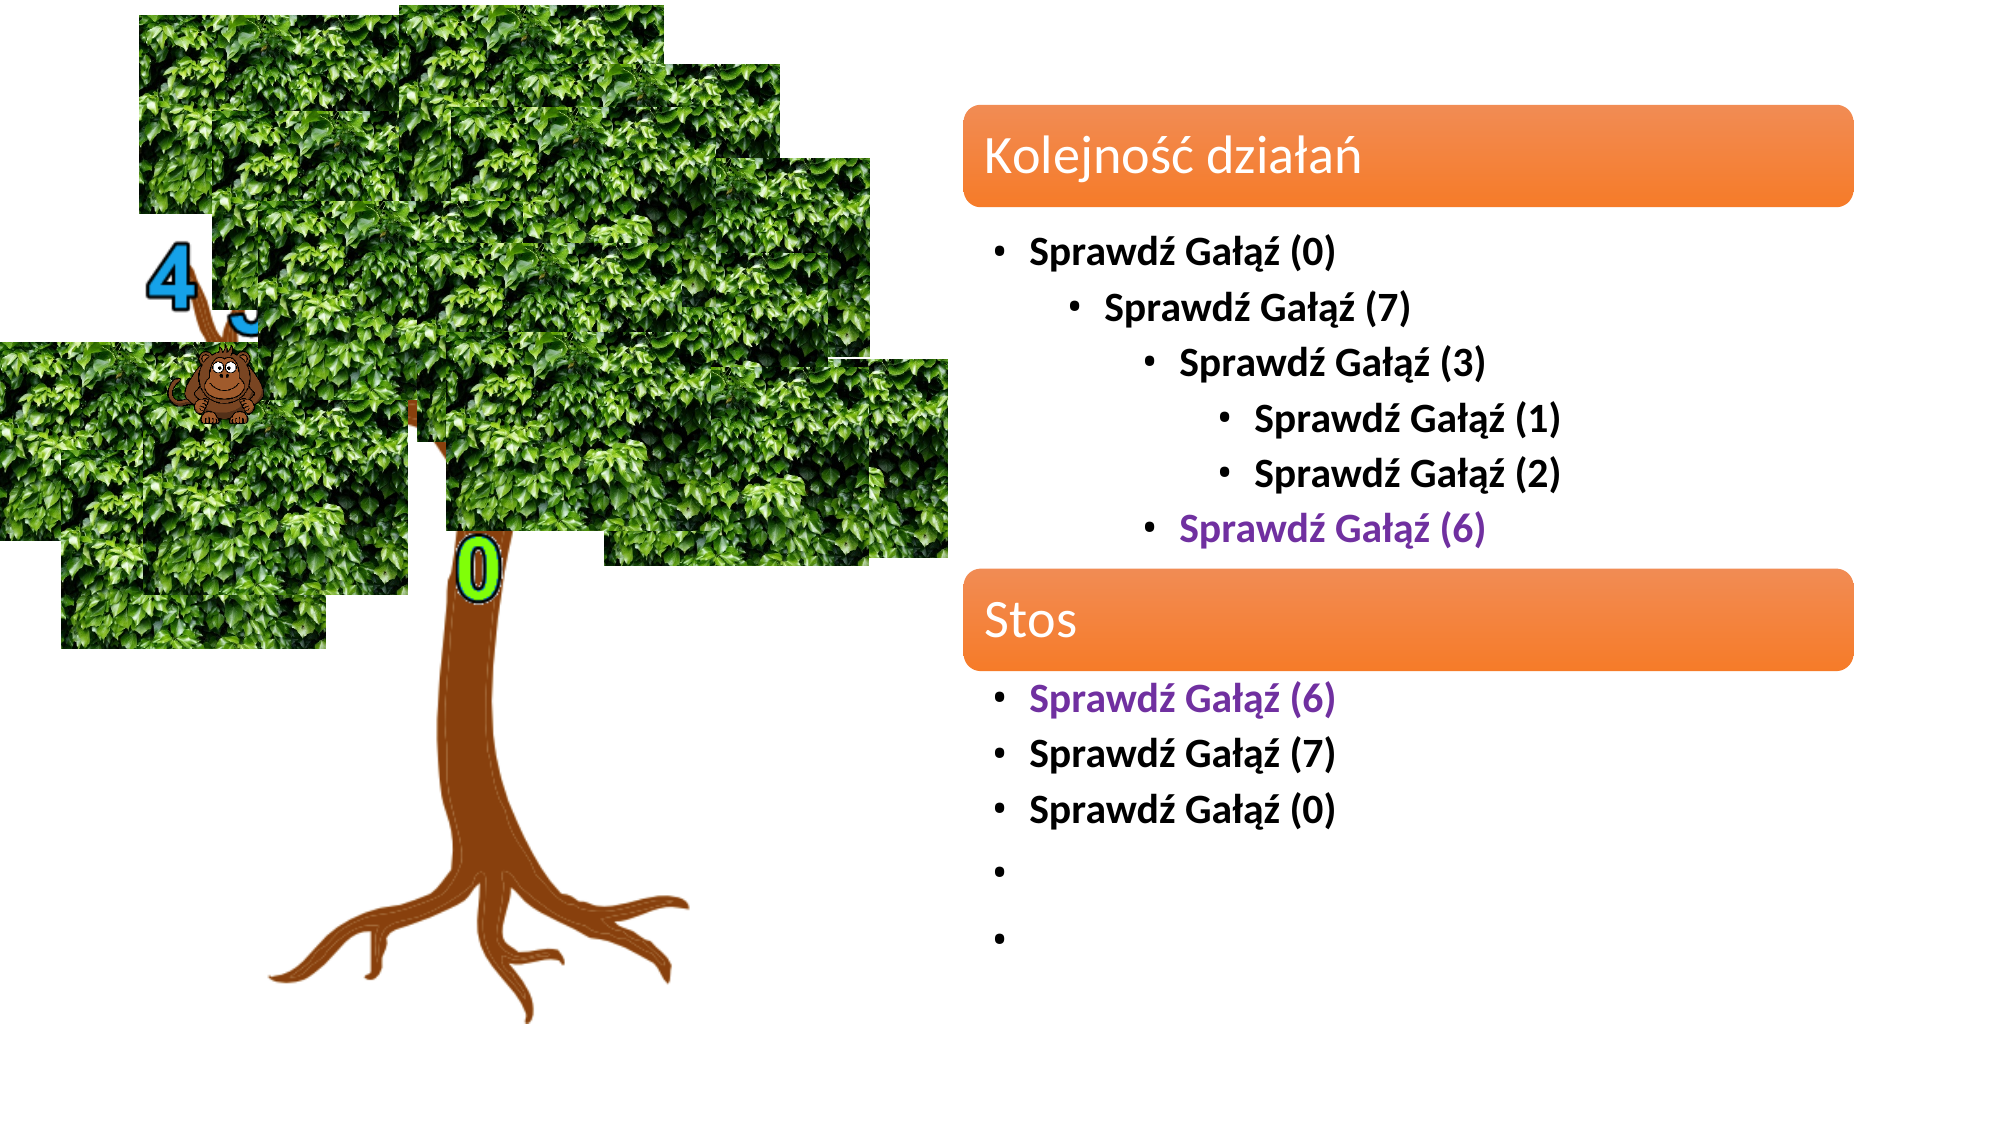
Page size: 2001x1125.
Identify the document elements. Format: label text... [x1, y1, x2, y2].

picture [0, 5, 948, 1024]
text_box Kolejność działań [963, 104, 1854, 208]
text_box Sprawdź Gałąź (6) Sprawdź Gałąź (7) Sprawdź Gałąź (0) [963, 671, 1854, 954]
text_box Stos [963, 568, 1854, 671]
text_box Sprawdź Gałąź (0) Sprawdź Gałąź (7) Sprawdź Gałąź (3) Sprawdź Gałąź (1) Sprawdź Gałąź (2) Sprawdź Gałąź (6) [963, 224, 1854, 569]
